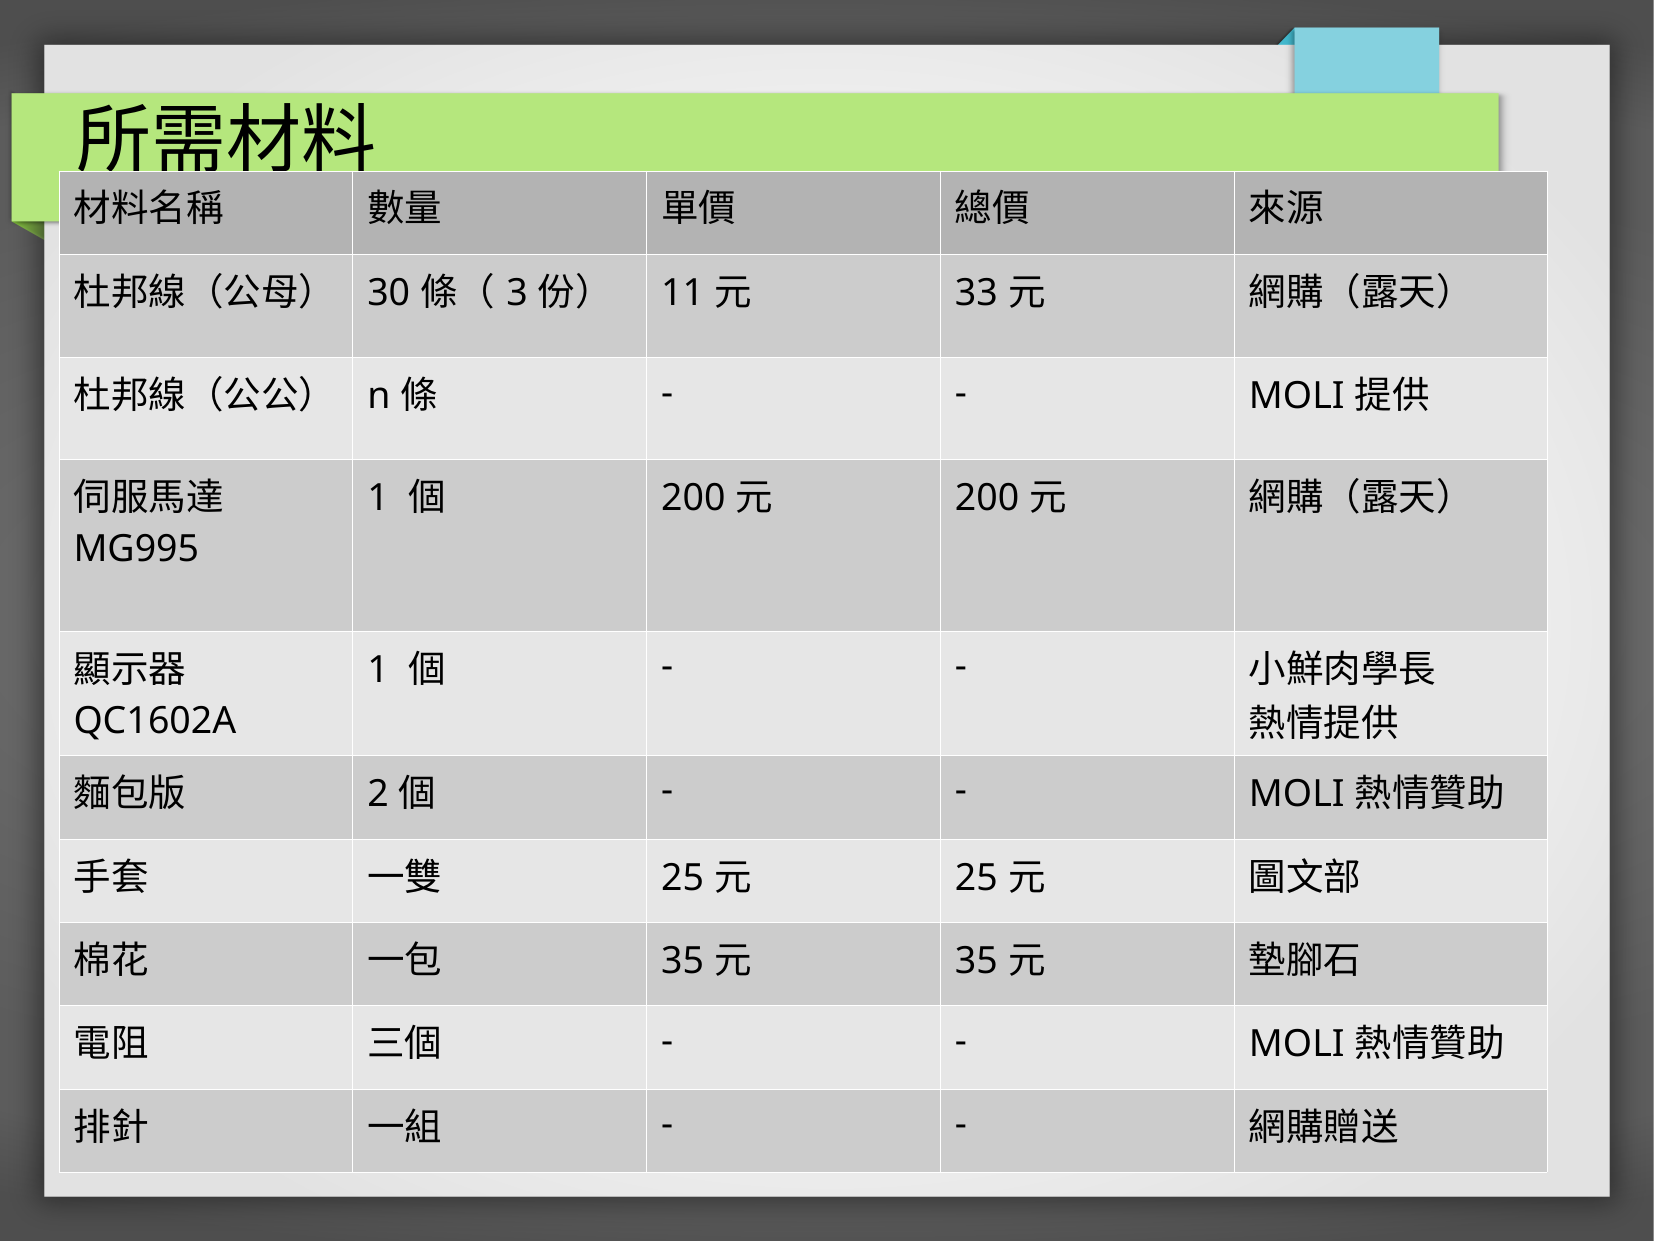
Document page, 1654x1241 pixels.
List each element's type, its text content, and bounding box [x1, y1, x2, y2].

table_cell 25元 [647, 840, 940, 922]
table_header 來源 [1235, 172, 1547, 254]
picture [0, 0, 1654, 1241]
table_cell 伺服馬達MG995 [60, 460, 352, 631]
table_cell 2個 [353, 756, 646, 839]
table_cell 一雙 [353, 840, 646, 922]
table_cell 圖文部 [1235, 840, 1547, 922]
table_cell 1 個 [353, 632, 646, 755]
table_cell 小鮮肉學長 熱情提供 [1235, 632, 1547, 755]
table_cell MOLI熱情贊助 [1235, 1006, 1547, 1089]
table_header 單價 [647, 172, 940, 254]
table_cell - [647, 1090, 940, 1172]
table_header 材料名稱 [60, 172, 352, 254]
table_cell - [647, 756, 940, 839]
table_cell 網購（露天） [1235, 460, 1547, 631]
table_cell 35元 [647, 923, 940, 1005]
table_cell MOLI提供 [1235, 358, 1547, 459]
table_cell - [941, 358, 1234, 459]
table_cell 200元 [647, 460, 940, 631]
table_cell 網購（露天） [1235, 255, 1547, 357]
table_cell 網購贈送 [1235, 1090, 1547, 1172]
table_cell 一組 [353, 1090, 646, 1172]
table_cell 30條（3份） [353, 255, 646, 357]
table_cell 三個 [353, 1006, 646, 1089]
table_cell 1 個 [353, 460, 646, 631]
table_cell 35元 [941, 923, 1234, 1005]
table_cell 排針 [60, 1090, 352, 1172]
table_cell 墊腳石 [1235, 923, 1547, 1005]
title 所需材料 [76, 75, 1258, 171]
table_cell 一包 [353, 923, 646, 1005]
table_cell - [941, 1090, 1234, 1172]
table_cell 11元 [647, 255, 940, 357]
table_cell 25元 [941, 840, 1234, 922]
table_cell 電阻 [60, 1006, 352, 1089]
table_header 數量 [353, 172, 646, 254]
table_cell 棉花 [60, 923, 352, 1005]
table_cell - [647, 358, 940, 459]
table_cell - [941, 1006, 1234, 1089]
table_cell MOLI熱情贊助 [1235, 756, 1547, 839]
table_cell 麵包版 [60, 756, 352, 839]
table_cell 200元 [941, 460, 1234, 631]
table_cell 顯示器QC1602A [60, 632, 352, 755]
table_cell - [941, 756, 1234, 839]
table_cell 33元 [941, 255, 1234, 357]
table_cell - [647, 632, 940, 755]
table_cell 杜邦線（公公） [60, 358, 352, 459]
table_cell - [941, 632, 1234, 755]
table_header 總價 [941, 172, 1234, 254]
table_cell n條 [353, 358, 646, 459]
table_cell 手套 [60, 840, 352, 922]
table_cell 杜邦線（公母） [60, 255, 352, 357]
table_cell - [647, 1006, 940, 1089]
